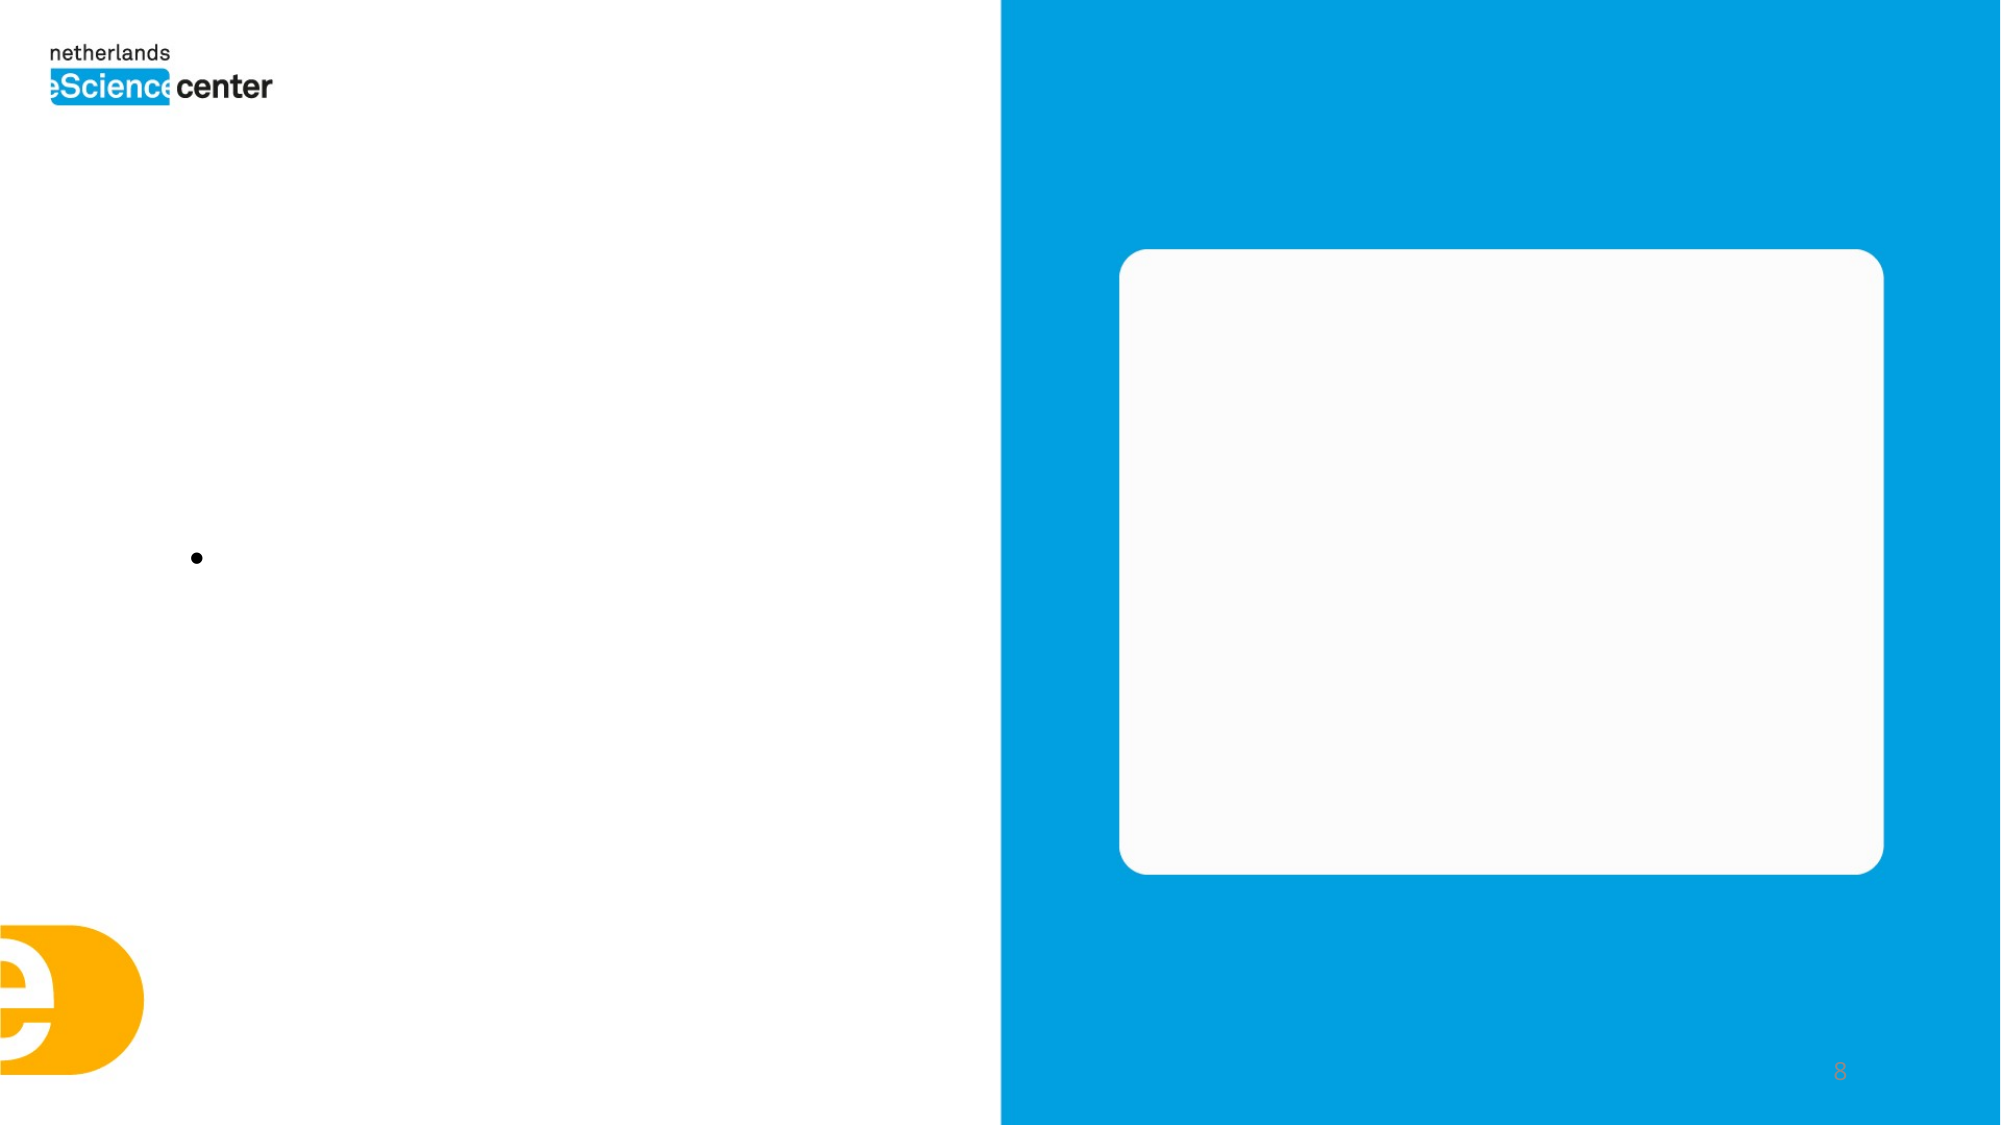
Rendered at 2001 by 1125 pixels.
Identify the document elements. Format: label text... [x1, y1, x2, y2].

picture [0, 0, 1002, 1125]
list Dit is mijn tekst [174, 522, 955, 863]
picture [1119, 249, 1884, 875]
